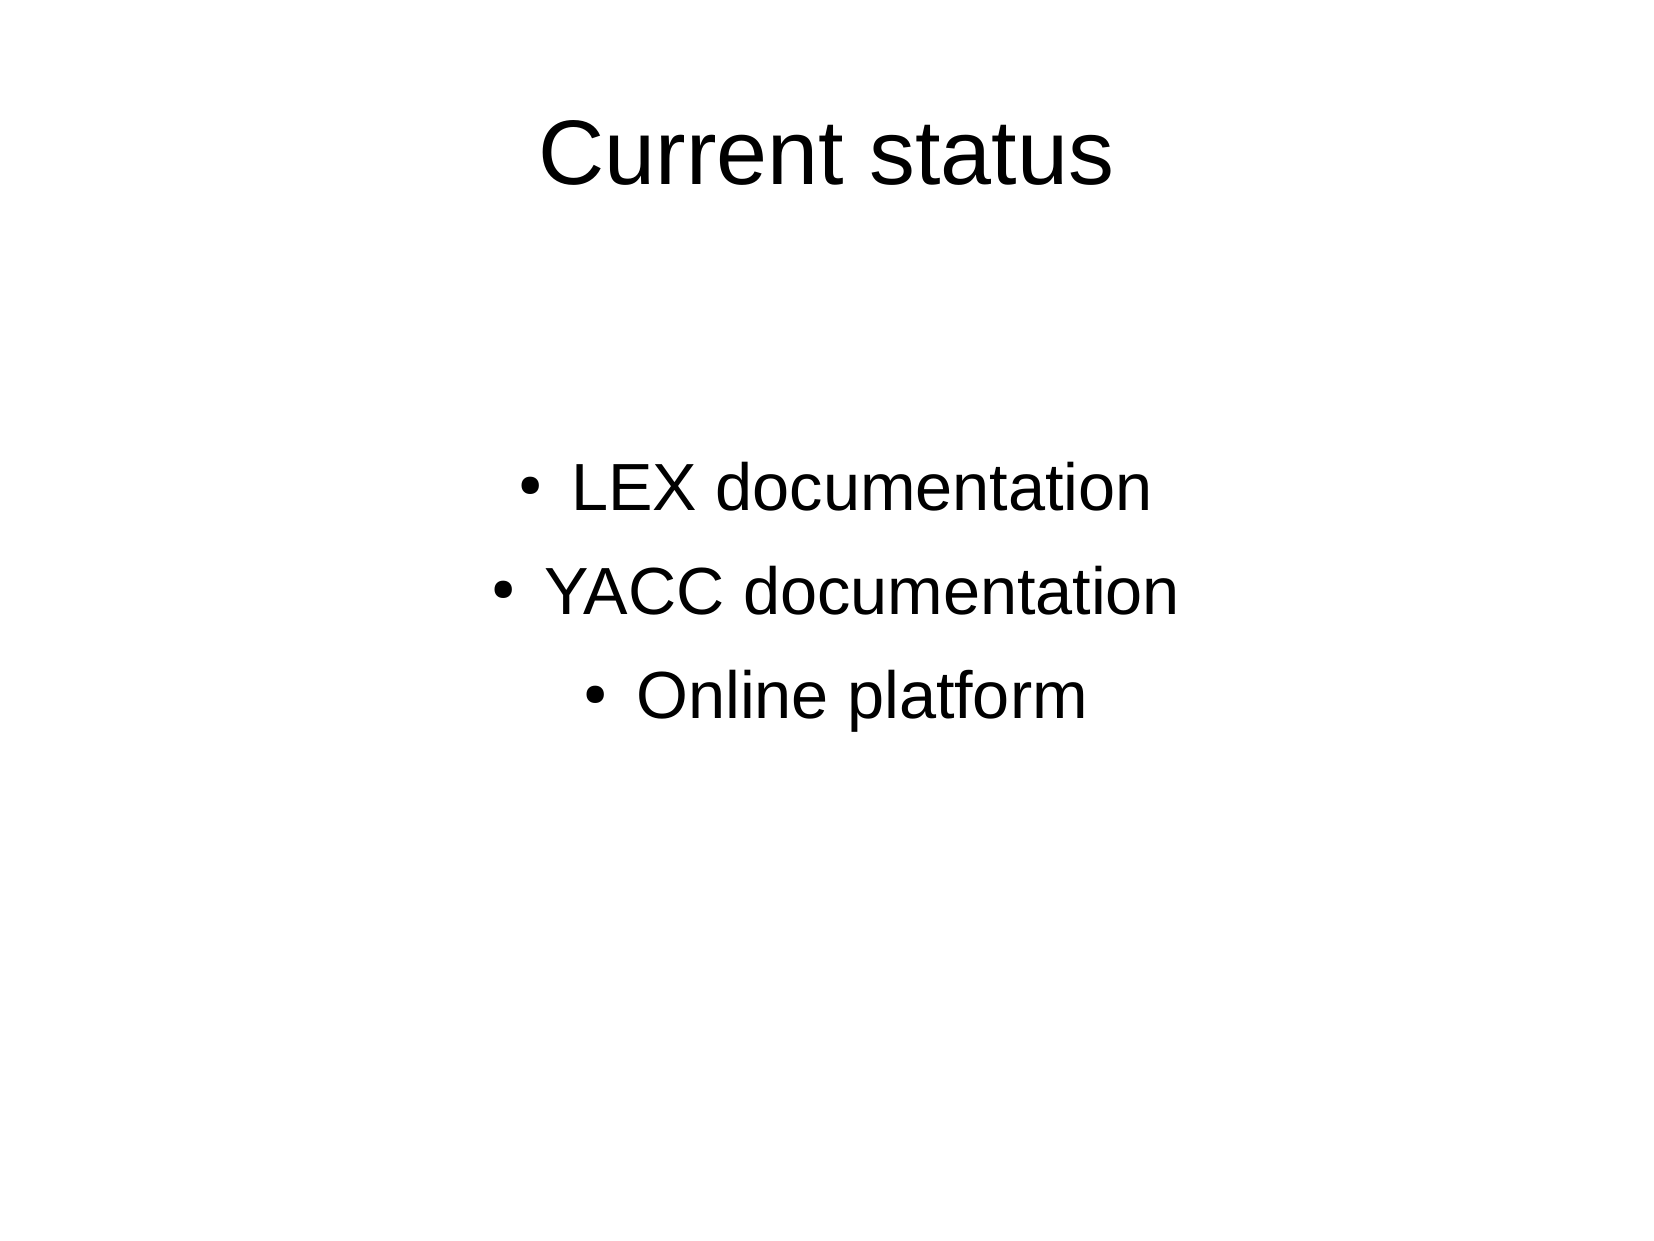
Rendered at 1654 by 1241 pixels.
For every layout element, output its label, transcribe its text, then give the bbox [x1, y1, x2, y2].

list LEX documentation YACC documentation Online platform [82, 450, 1571, 1010]
title Current status [82, 49, 1571, 257]
